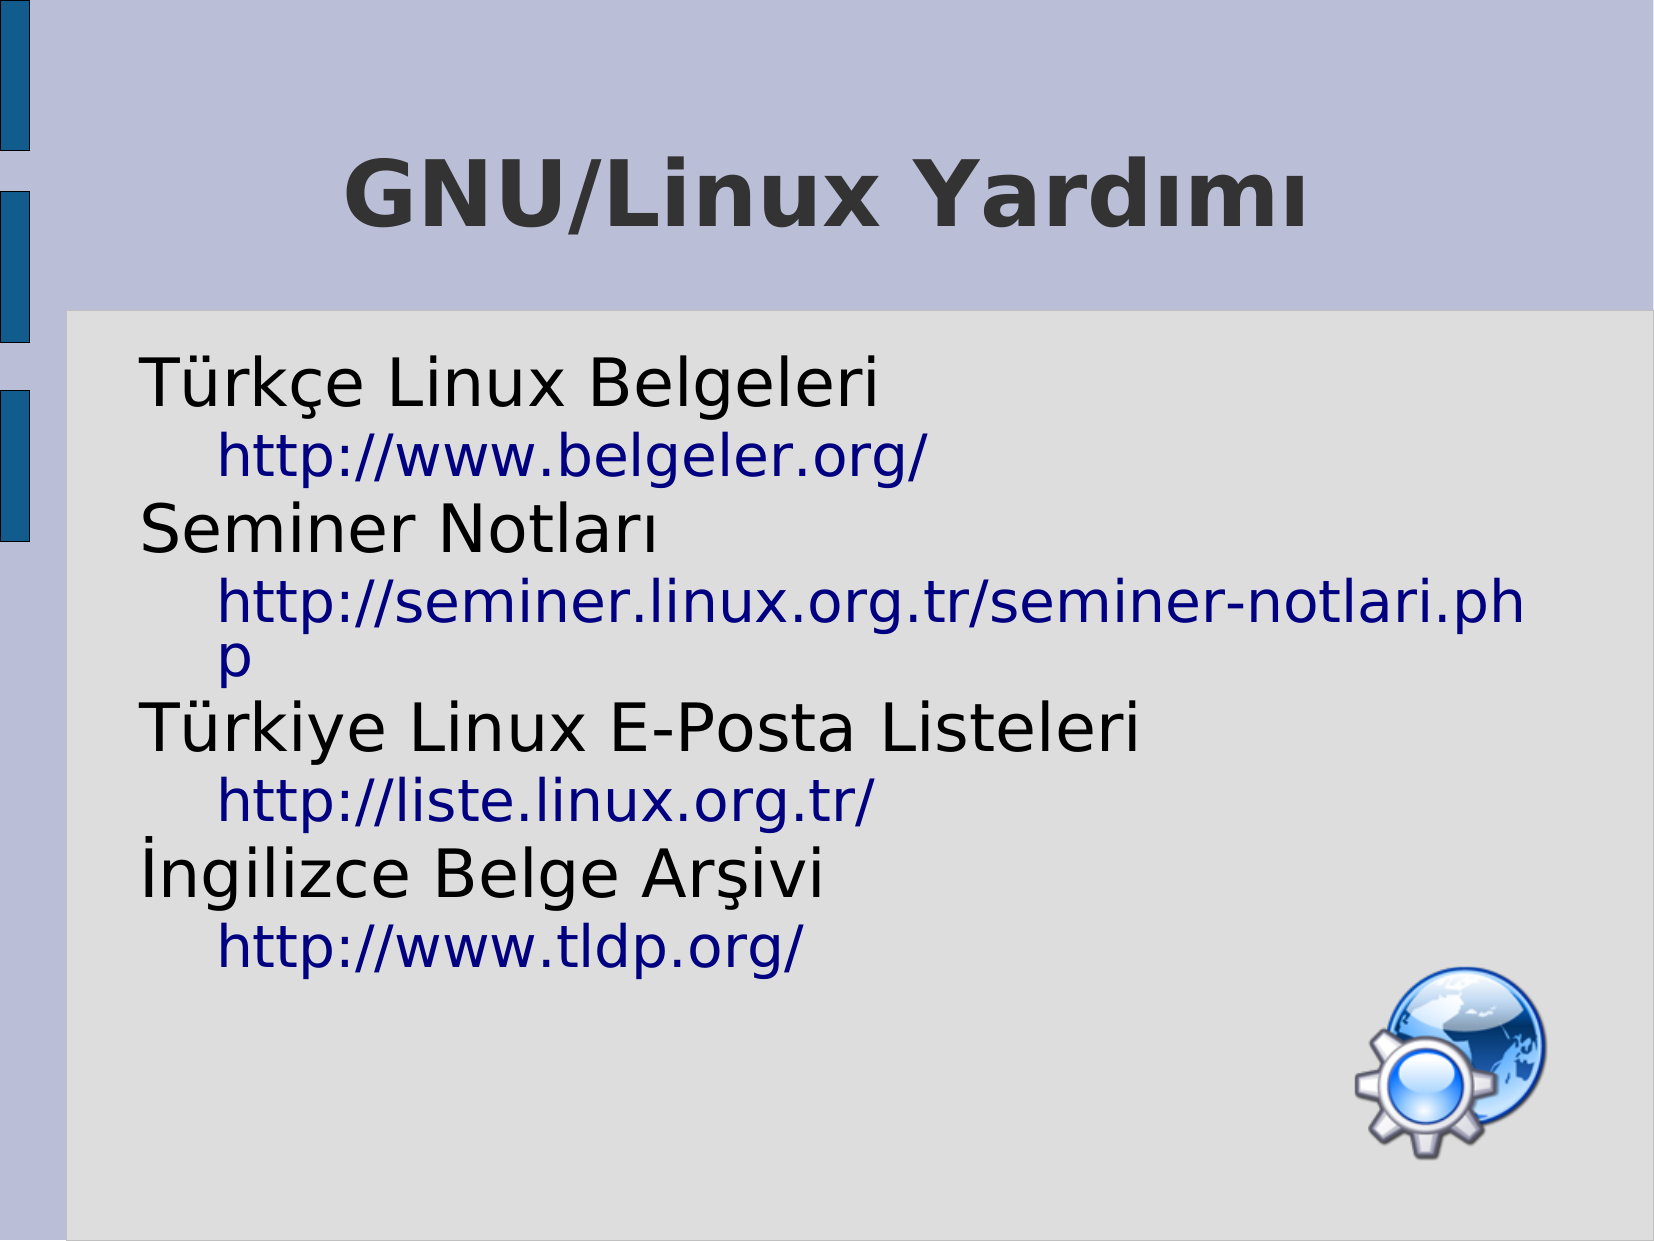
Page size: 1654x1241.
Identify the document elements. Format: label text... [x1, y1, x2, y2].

list Türkçe Linux Belgeleri http://www.belgeler.org/ Seminer Notları http://seminer.linux.org.tr/seminer-notlari.php Türkiye Linux E-Posta Listeleri http://liste.linux.org.tr/ İngilizce Belge Arşivi http://www.tldp.org/ [121, 344, 1534, 1127]
title GNU/Linux Yardımı [121, 91, 1534, 299]
picture [1350, 962, 1550, 1163]
